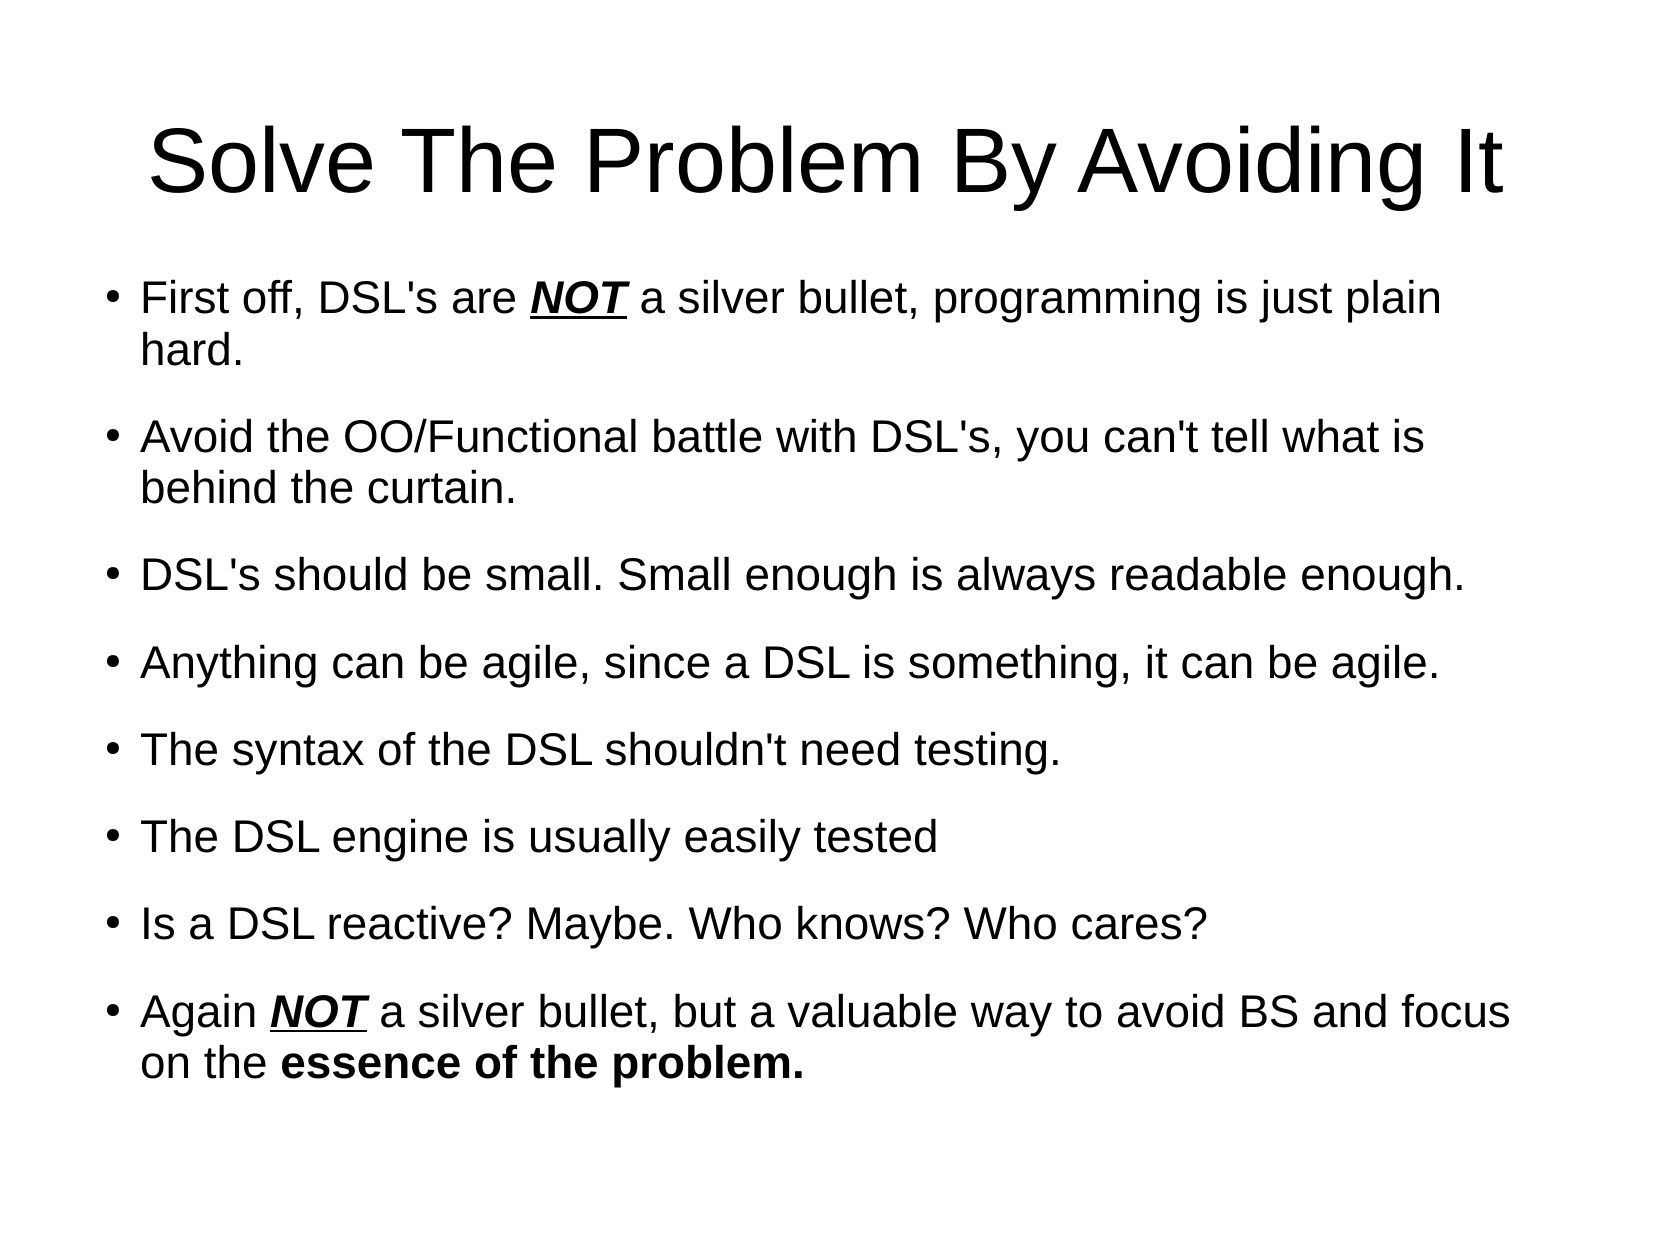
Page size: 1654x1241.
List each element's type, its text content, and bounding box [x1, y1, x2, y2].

text_box First off, DSL's are NOT a silver bullet, programming is just plain hard. Avoid the OO/Functional battle with DSL's, you can't tell what is behind the curtain. DSL's should be small. Small enough is always readable enough. Anything can be agile, since a DSL is something, it can be agile. The syntax of the DSL shouldn't need testing. The DSL engine is usually easily tested Is a DSL reactive? Maybe. Who knows? Who cares? Again NOT a silver bullet, but a valuable way to avoid BS and focus on the essence of the problem. [90, 264, 1561, 1125]
title Solve The Problem By Avoiding It [82, 57, 1571, 265]
